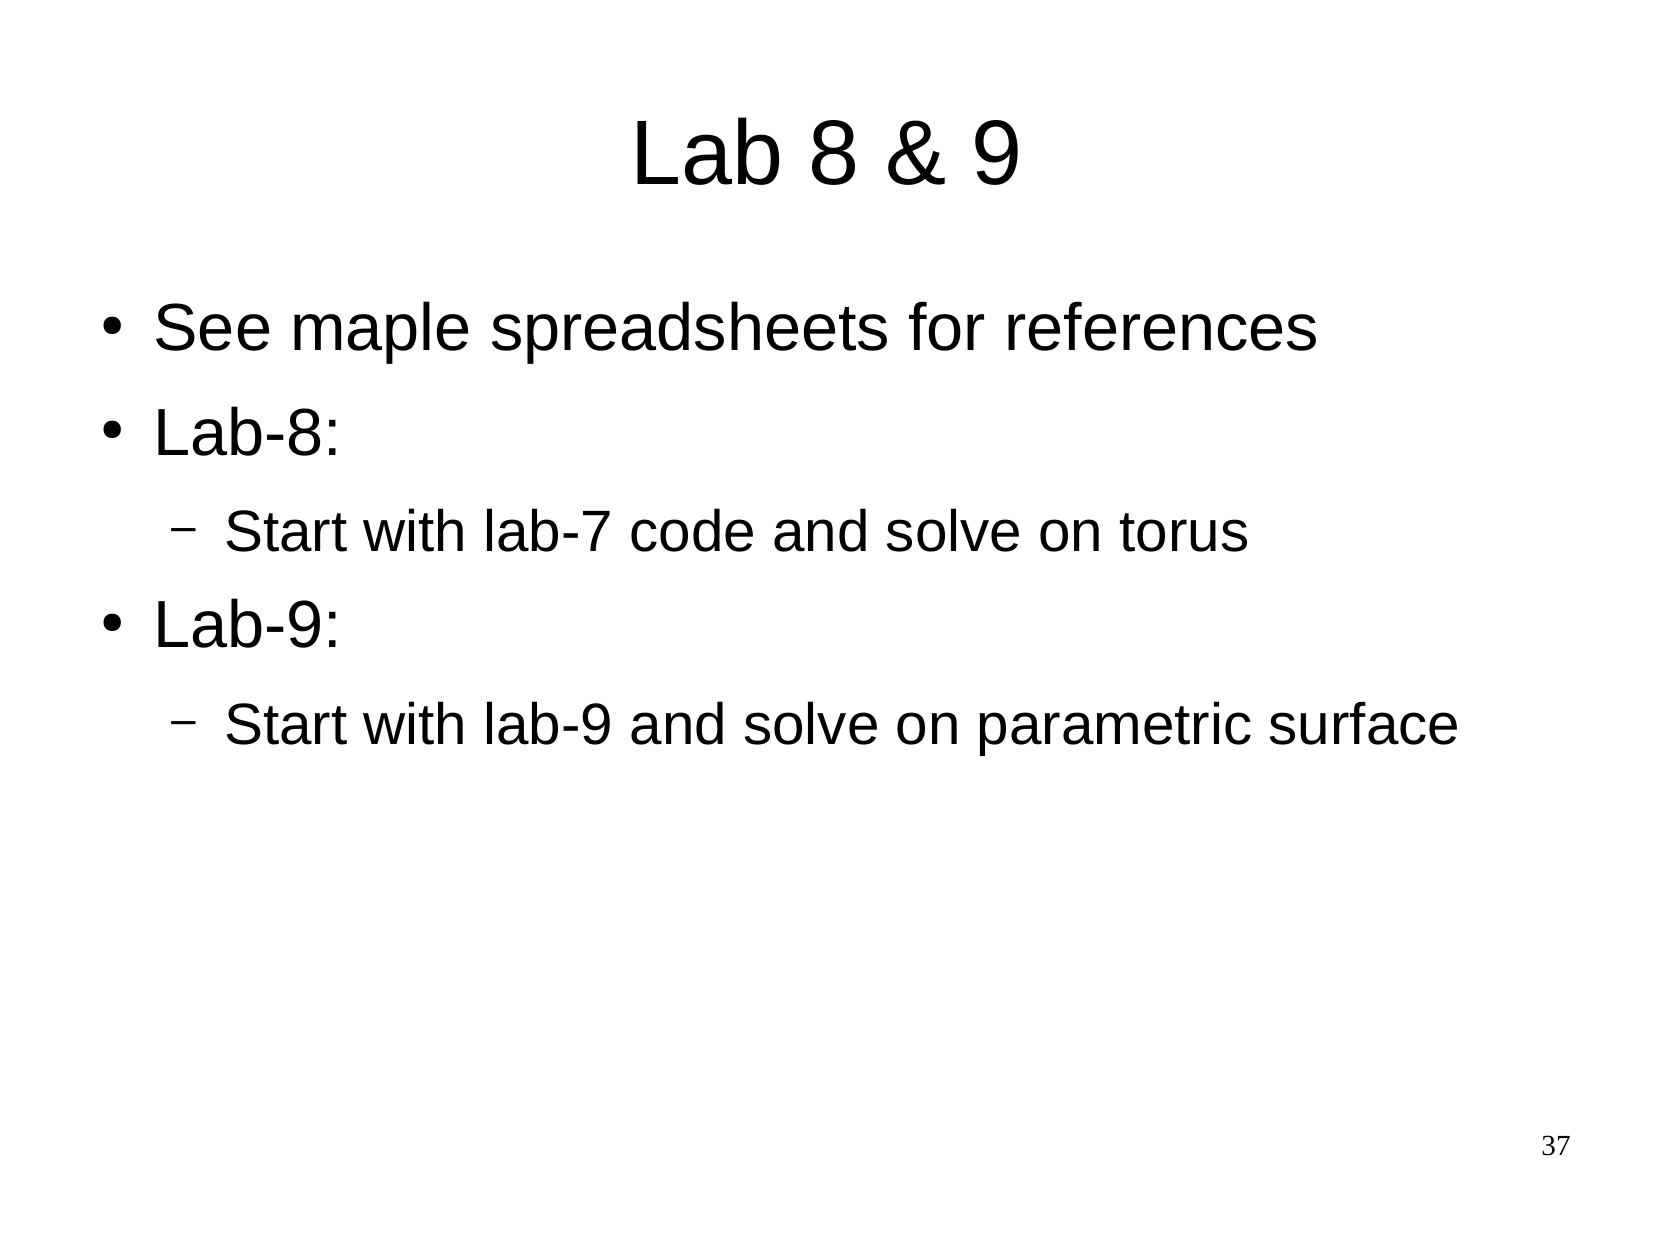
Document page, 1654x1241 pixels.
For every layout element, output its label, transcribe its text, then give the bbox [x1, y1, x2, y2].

title Lab 8 & 9 [82, 49, 1571, 257]
list See maple spreadsheets for references Lab-8: Start with lab-7 code and solve on torus Lab-9: Start with lab-9 and solve on parametric surface [82, 290, 1538, 1010]
